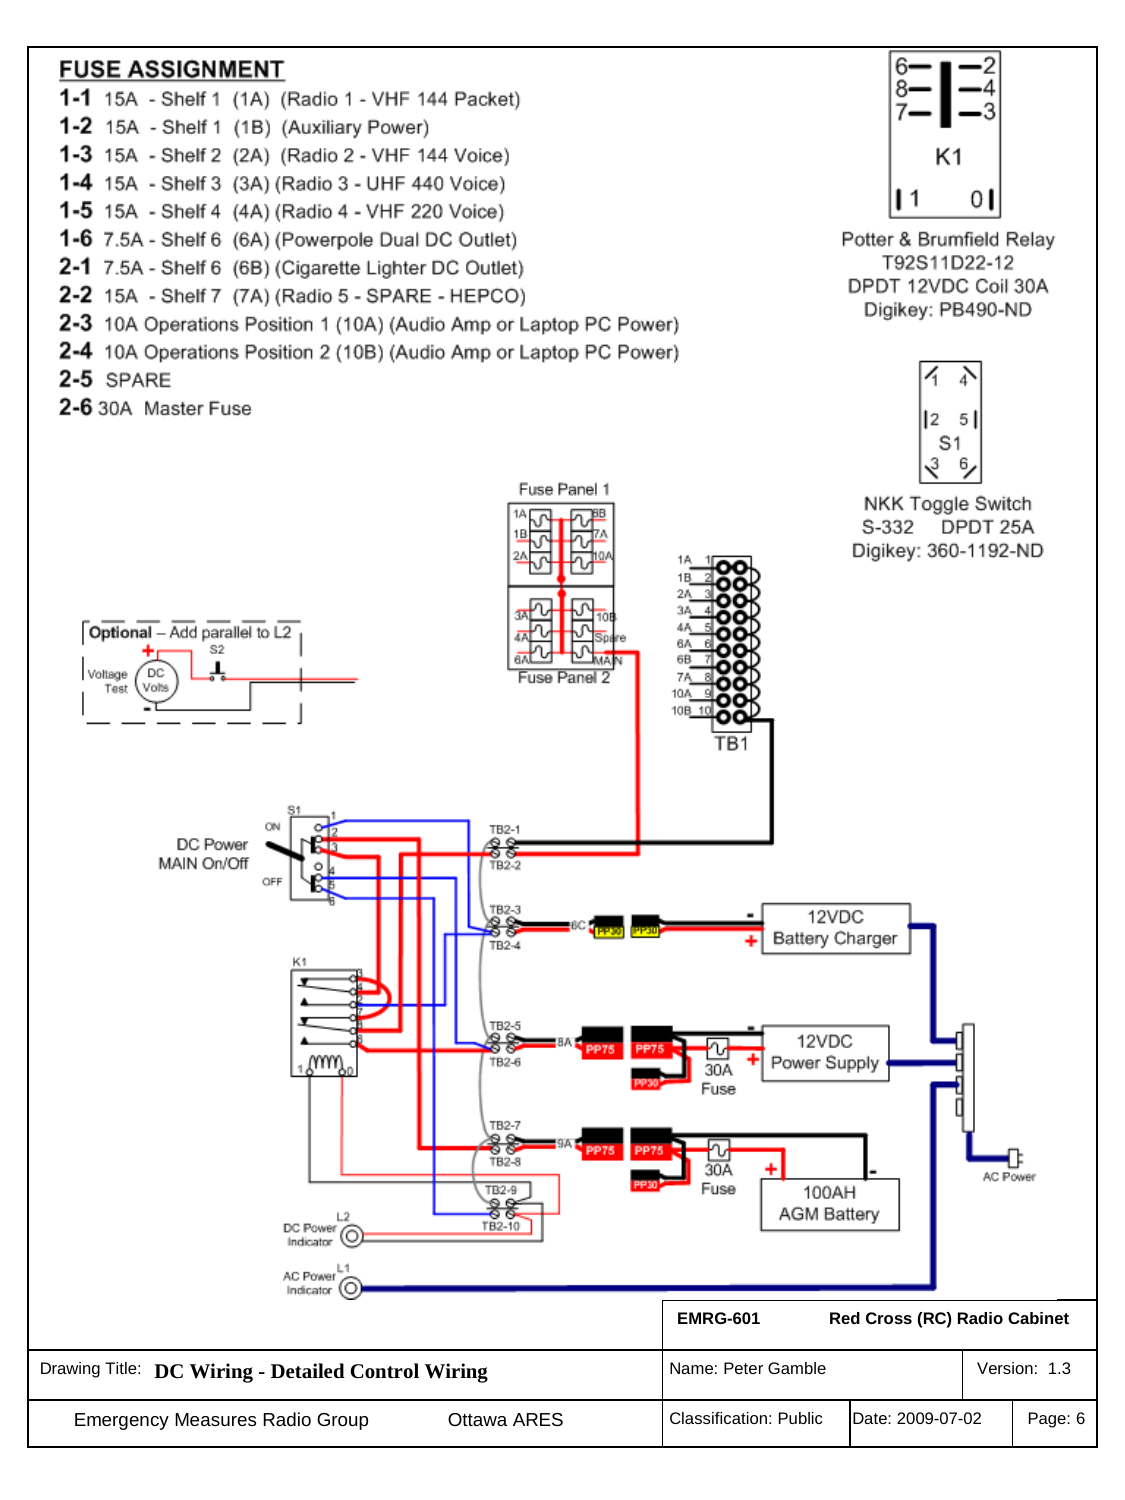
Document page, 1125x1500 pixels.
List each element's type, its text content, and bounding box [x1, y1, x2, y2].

text_box Page: <number> [999, 1399, 1101, 1447]
text_box DC Wiring - Detailed Control Wiring [139, 1350, 504, 1391]
text_box Emergency Measures Radio Group Ottawa ARES [37, 1399, 601, 1447]
picture [59, 49, 1057, 1300]
